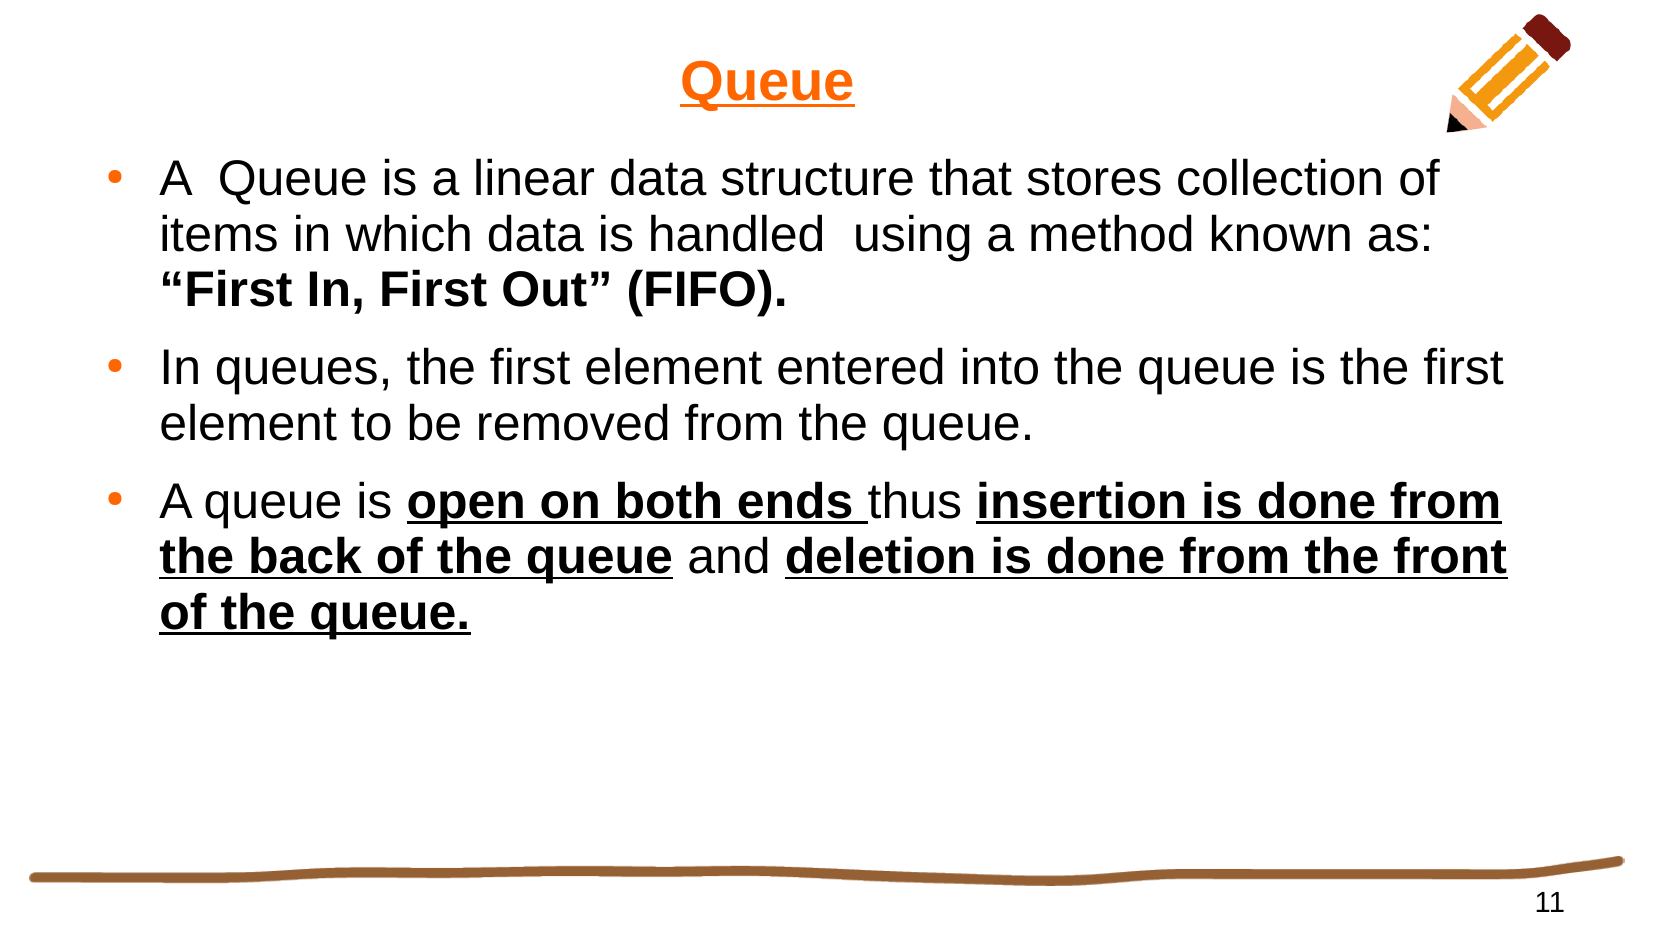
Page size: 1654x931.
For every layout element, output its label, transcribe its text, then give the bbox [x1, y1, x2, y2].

title Queue [88, 29, 1447, 133]
picture [29, 856, 1625, 886]
list A Queue is a linear data structure that stores collection of items in which data is handled using a method known as: “First In, First Out” (FIFO). In queues, the first element entered into the queue is the first element to be removed from the queue. A queue is open on both ends thus insertion is done from the back of the queue and deletion is done from the front of the queue. [88, 150, 1538, 857]
picture [1446, 14, 1571, 133]
